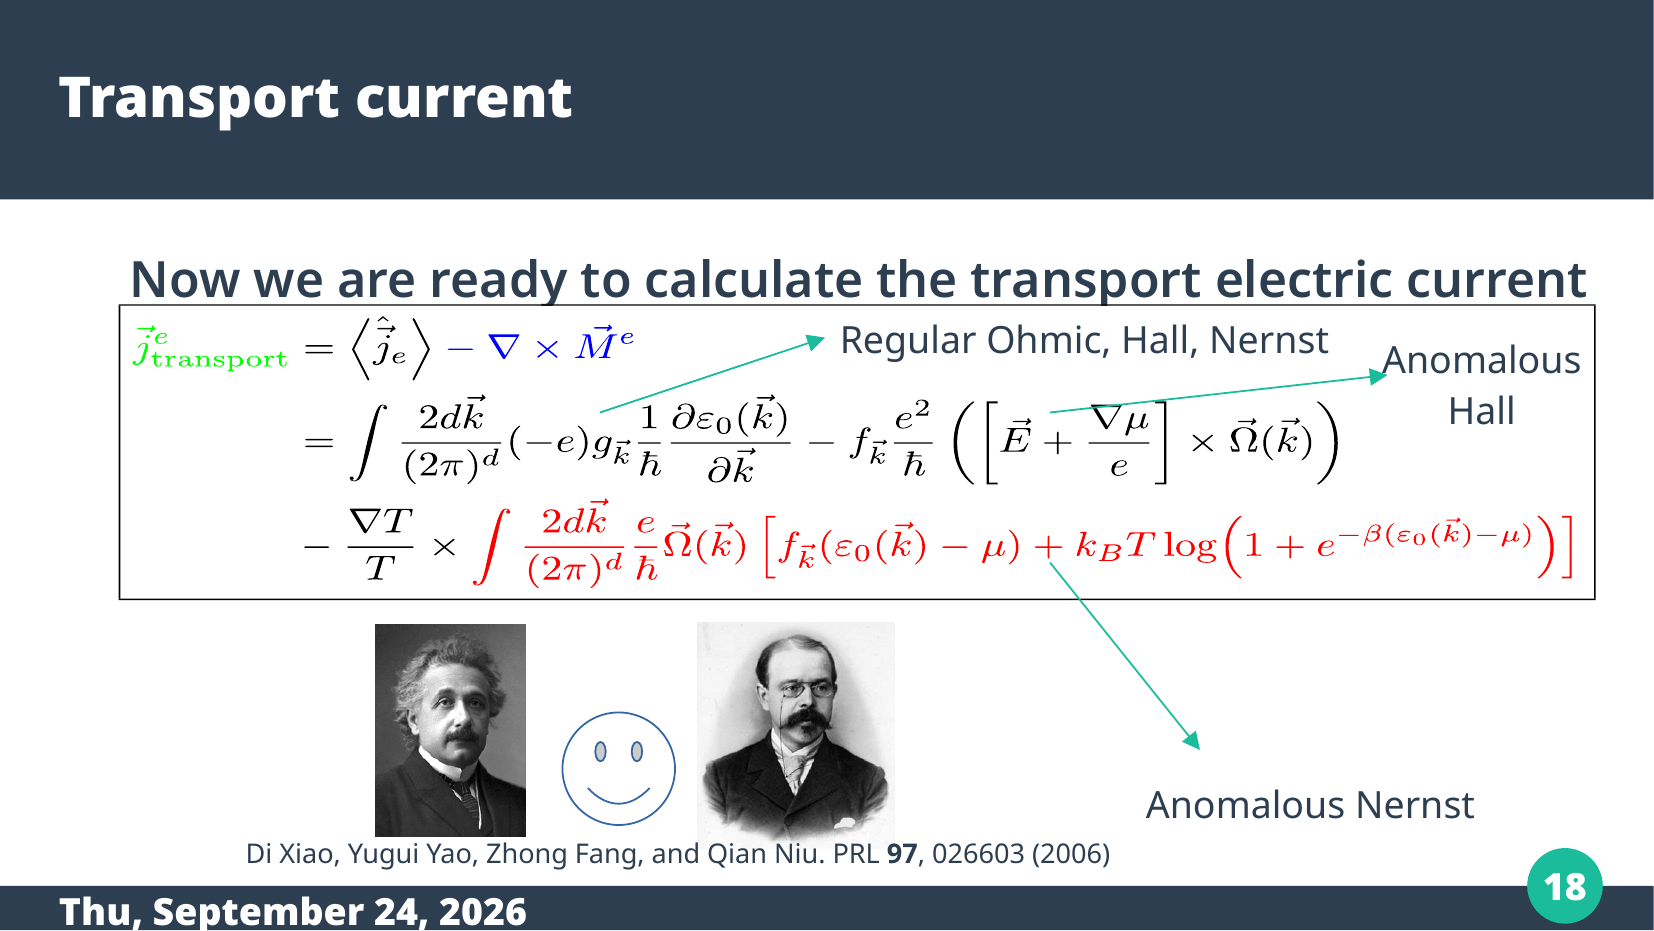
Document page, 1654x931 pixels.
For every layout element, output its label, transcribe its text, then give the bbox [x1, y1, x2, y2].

text_box [562, 712, 676, 825]
text_box Anomalous Nernst [1131, 742, 1613, 865]
title Transport current [59, 37, 1595, 155]
text_box Di Xiao, Yugui Yao, Zhong Fang, and Qian Niu. PRL 97, 026603 (2006) [230, 825, 1020, 880]
text_box Regular Ohmic, Hall, Nernst [825, 304, 1286, 373]
picture [697, 622, 895, 825]
picture [375, 624, 526, 825]
text_box Anomalous Hall [1367, 323, 1575, 446]
text_box [118, 304, 1596, 601]
list Now we are ready to calculate the transport electric current [59, 243, 1595, 540]
